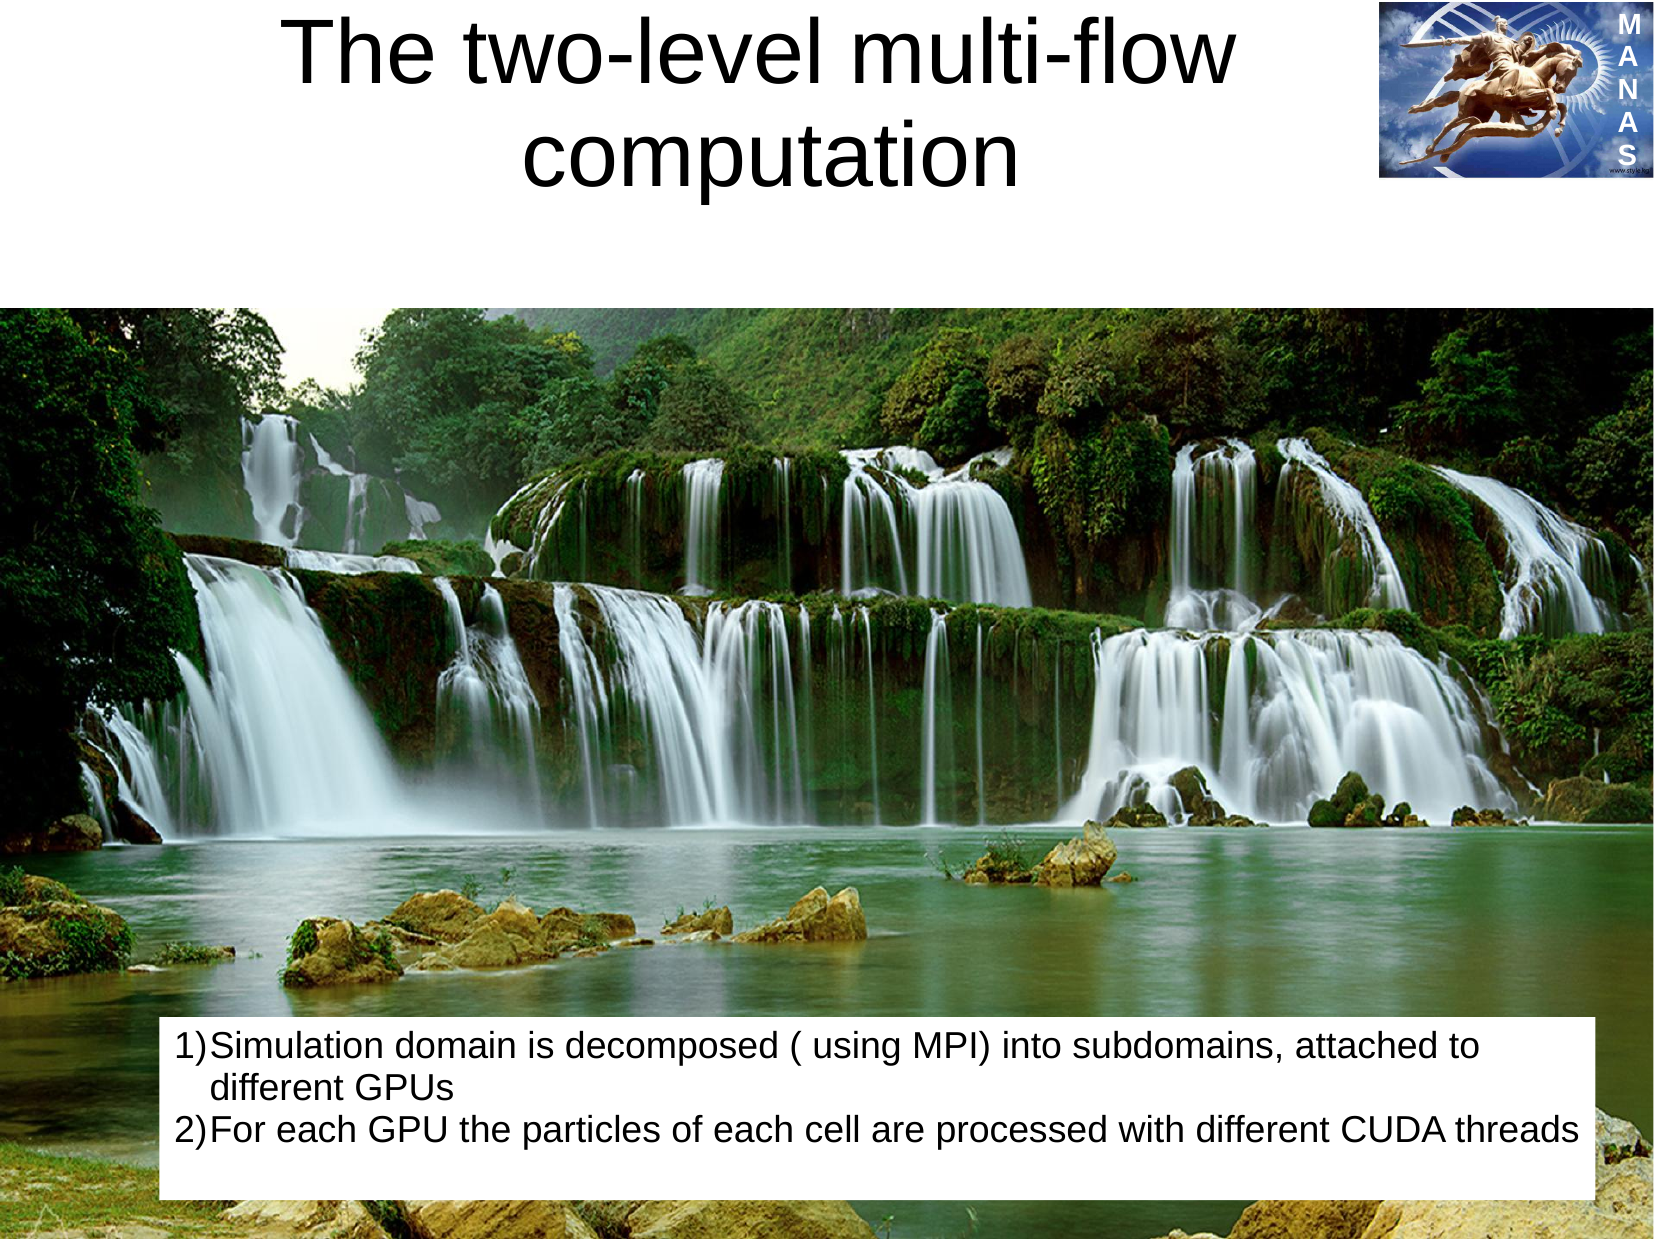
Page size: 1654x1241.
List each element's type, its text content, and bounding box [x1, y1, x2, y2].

picture [1379, 2, 1602, 181]
picture [0, 308, 1654, 1239]
title The two-level multi-flow computation [15, 0, 1504, 208]
text_box М A N A S [1602, 0, 1654, 189]
text_box Simulation domain is decomposed ( using MPI) into subdomains, attached to different GPUs For each GPU the particles of each cell are processed with different CUDA threads [159, 1017, 1596, 1201]
